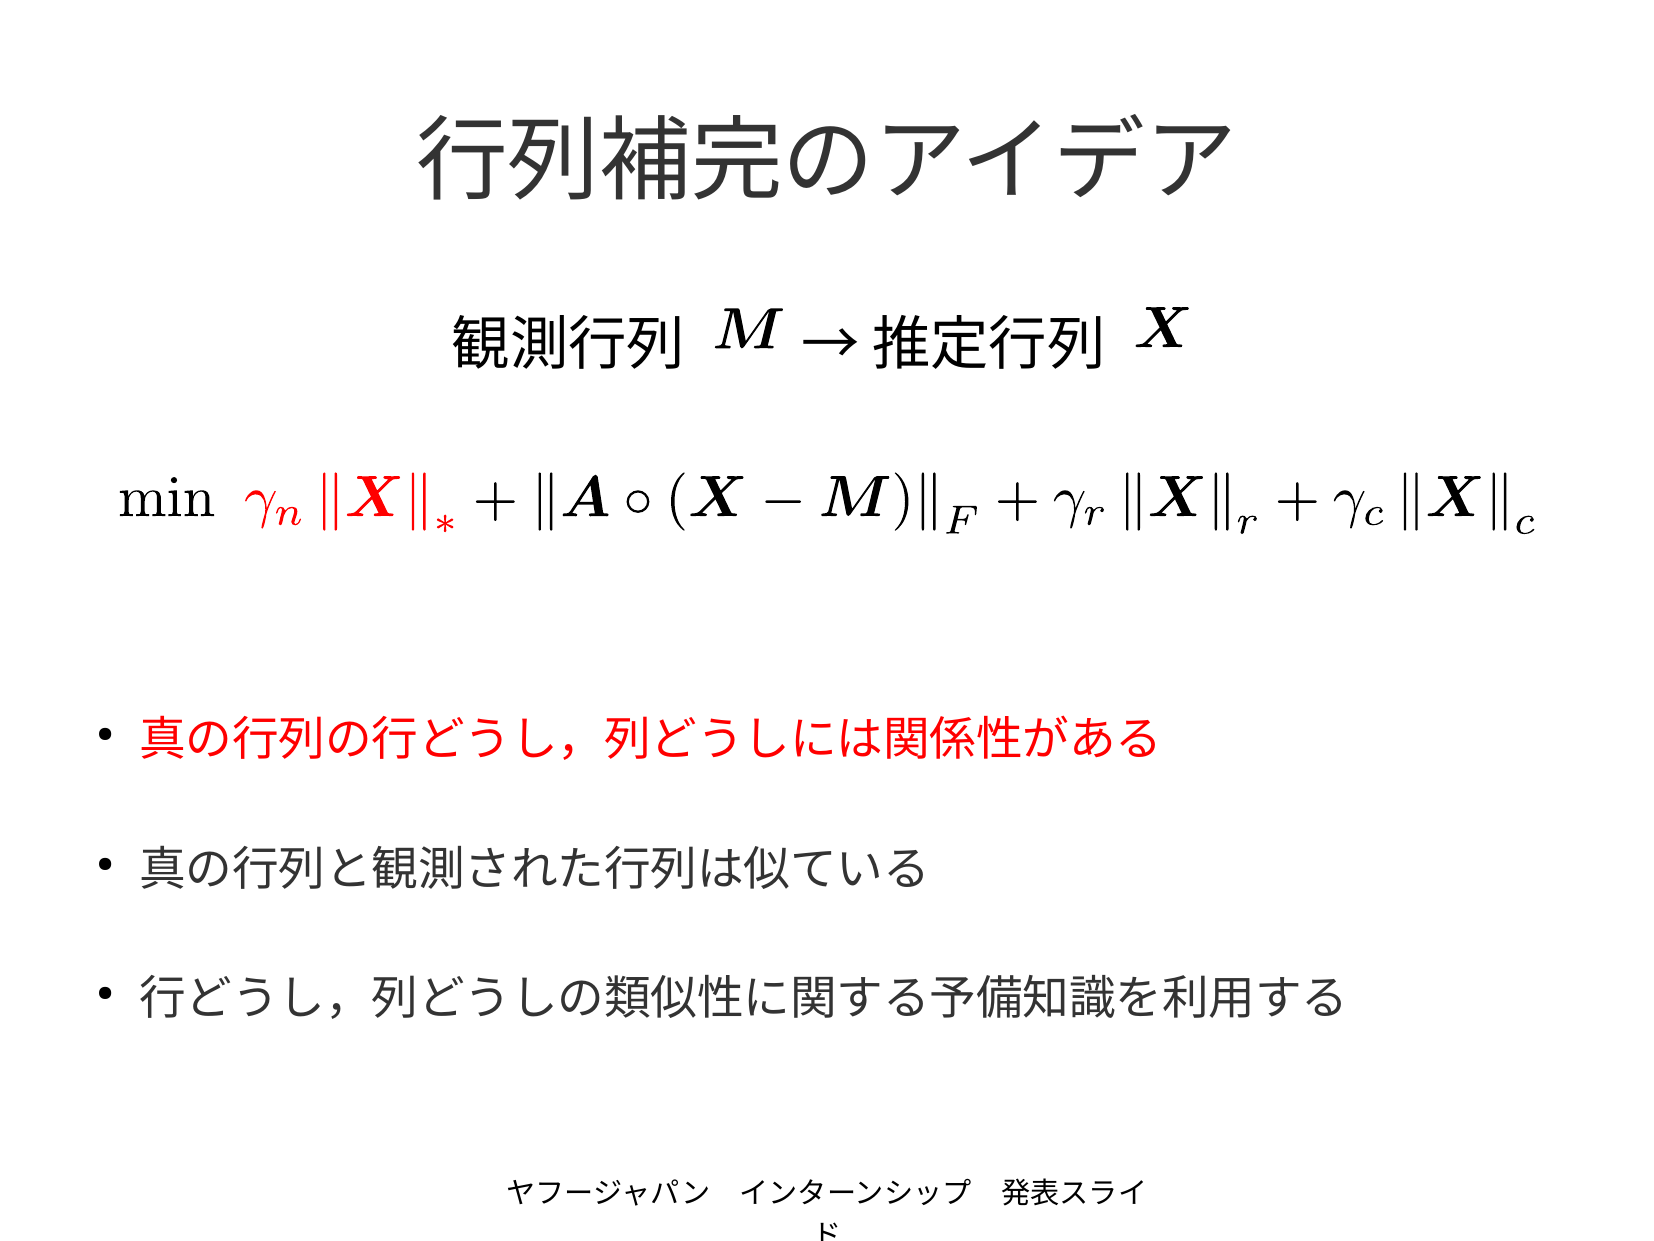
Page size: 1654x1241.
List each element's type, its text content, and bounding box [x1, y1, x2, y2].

text_box [1133, 307, 1193, 348]
text_box 観測行列 → 推定行列 [425, 277, 1217, 375]
list 真の行列の行どうし，列どうしには関係性がある 真の行列と観測された行列は似ている 行どうし，列どうしの類似性に関する予備知識を利用する [82, 668, 1571, 1034]
title 行列補完のアイデア [82, 49, 1571, 257]
text_box [118, 472, 1535, 535]
text_box [712, 308, 786, 349]
